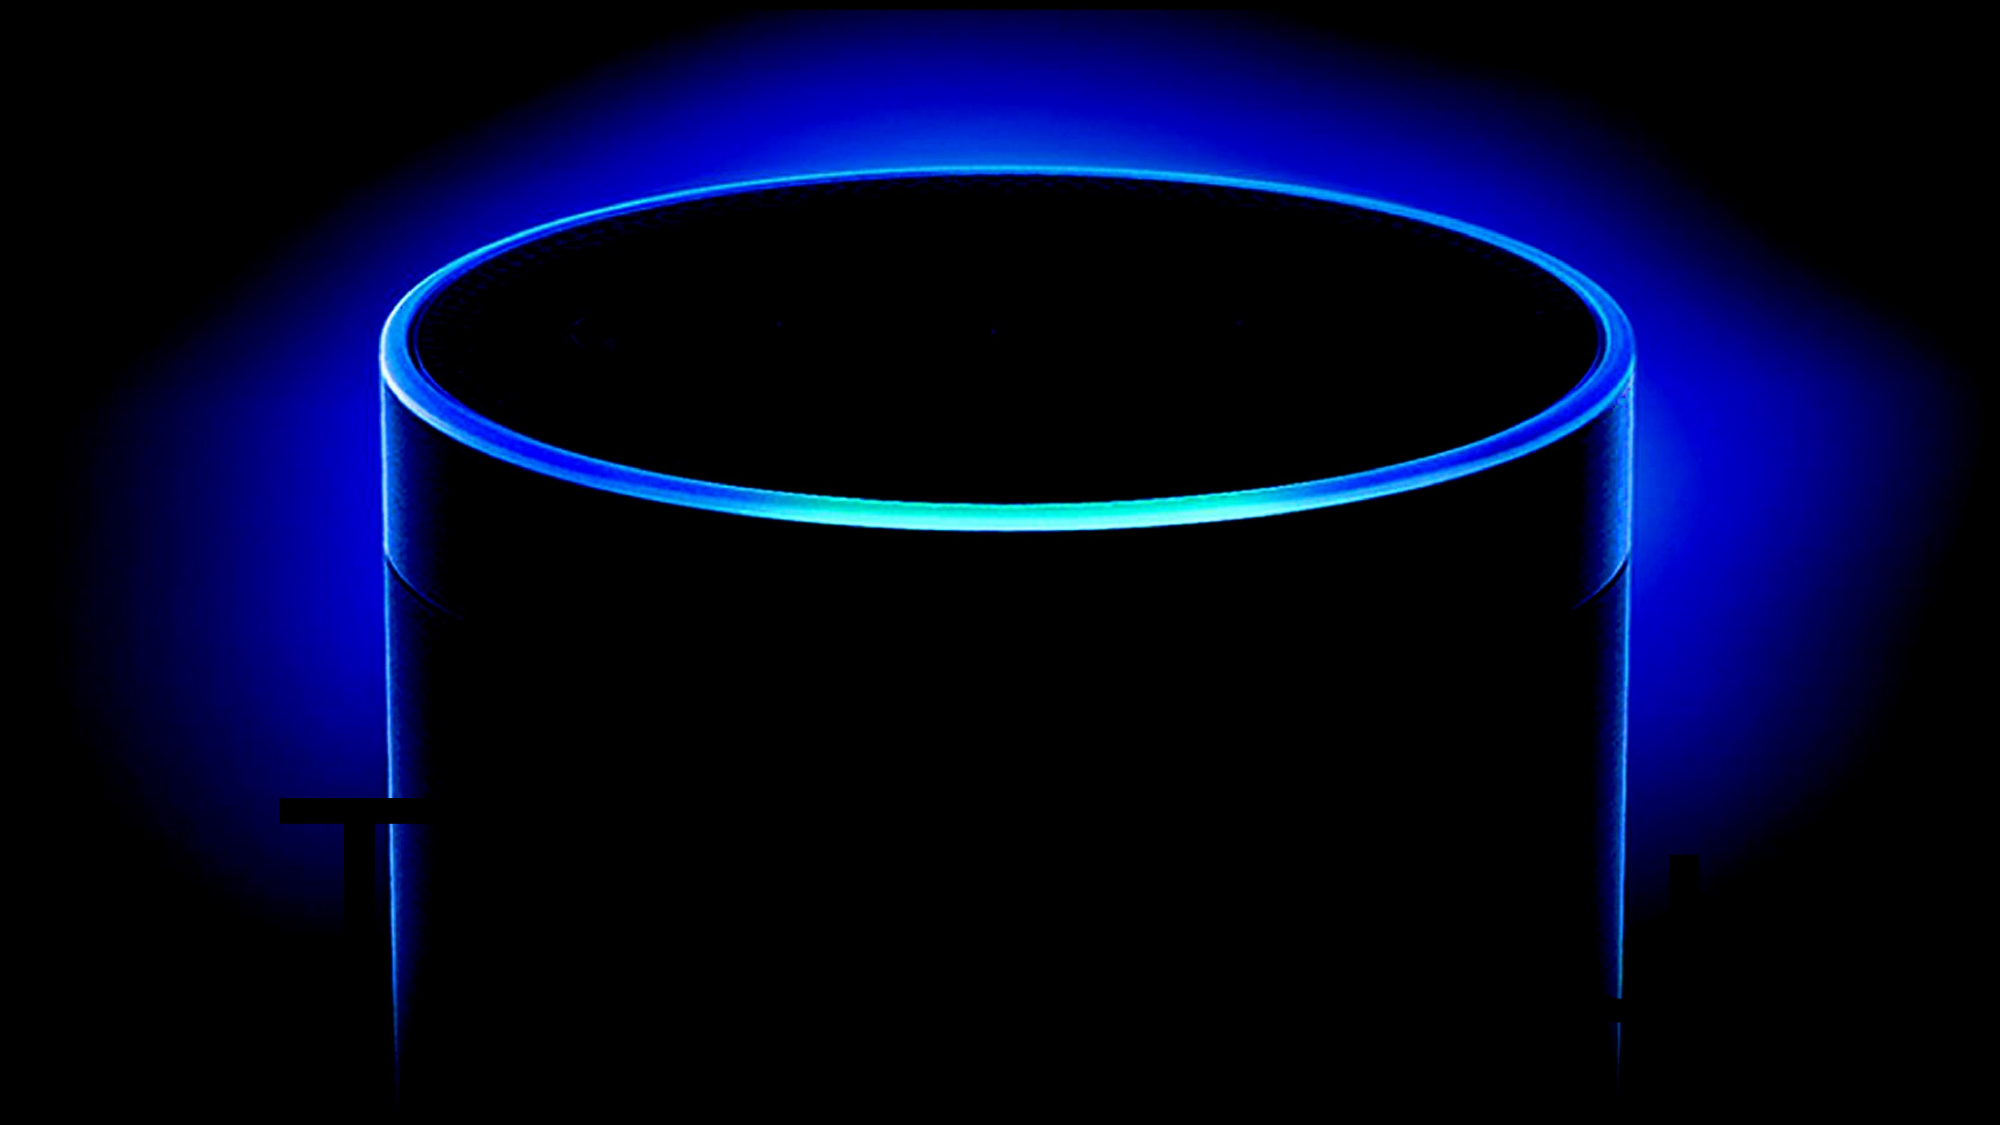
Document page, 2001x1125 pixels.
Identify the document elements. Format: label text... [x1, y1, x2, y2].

picture [0, 0, 2000, 1125]
text_box Thank you [260, 667, 1740, 1097]
